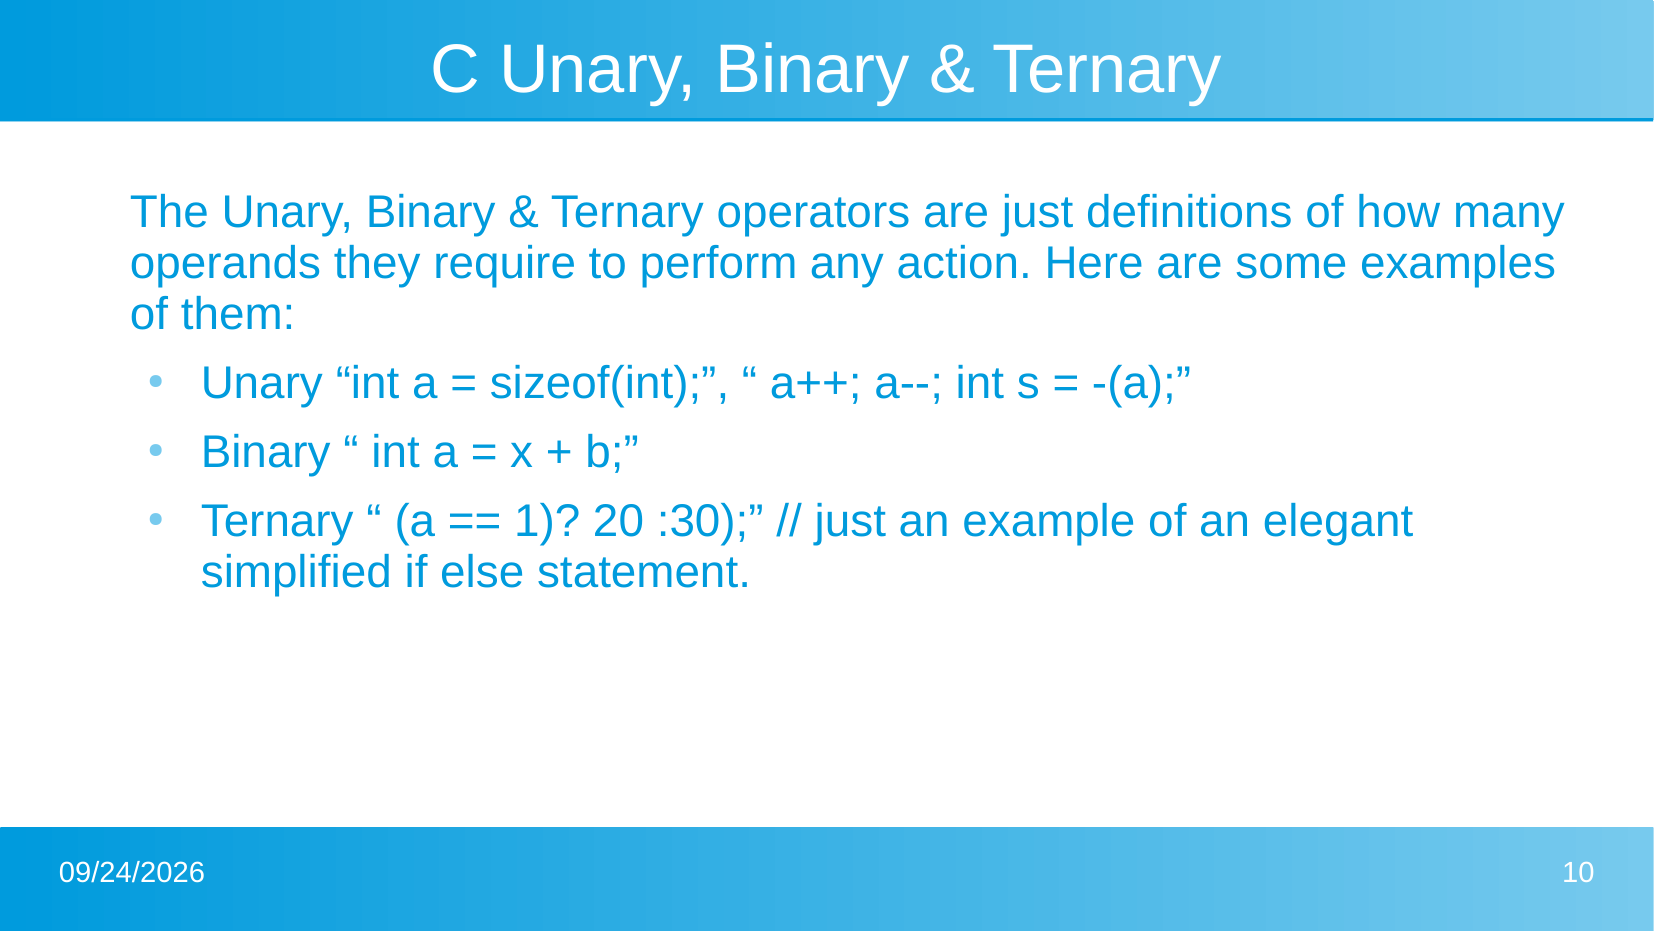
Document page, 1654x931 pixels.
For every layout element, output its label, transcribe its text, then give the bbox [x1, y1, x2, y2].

list The Unary, Binary & Ternary operators are just definitions of how many operands they require to perform any action. Here are some examples of them: Unary “int a = sizeof(int);”, “ a++; a--; int s = -(a);” Binary “ int a = x + b;” Ternary “ (a == 1)? 20 :30);” // just an example of an elegant simplified if else statement. [59, 108, 1595, 699]
title C Unary, Binary & Ternary [59, 29, 1595, 108]
